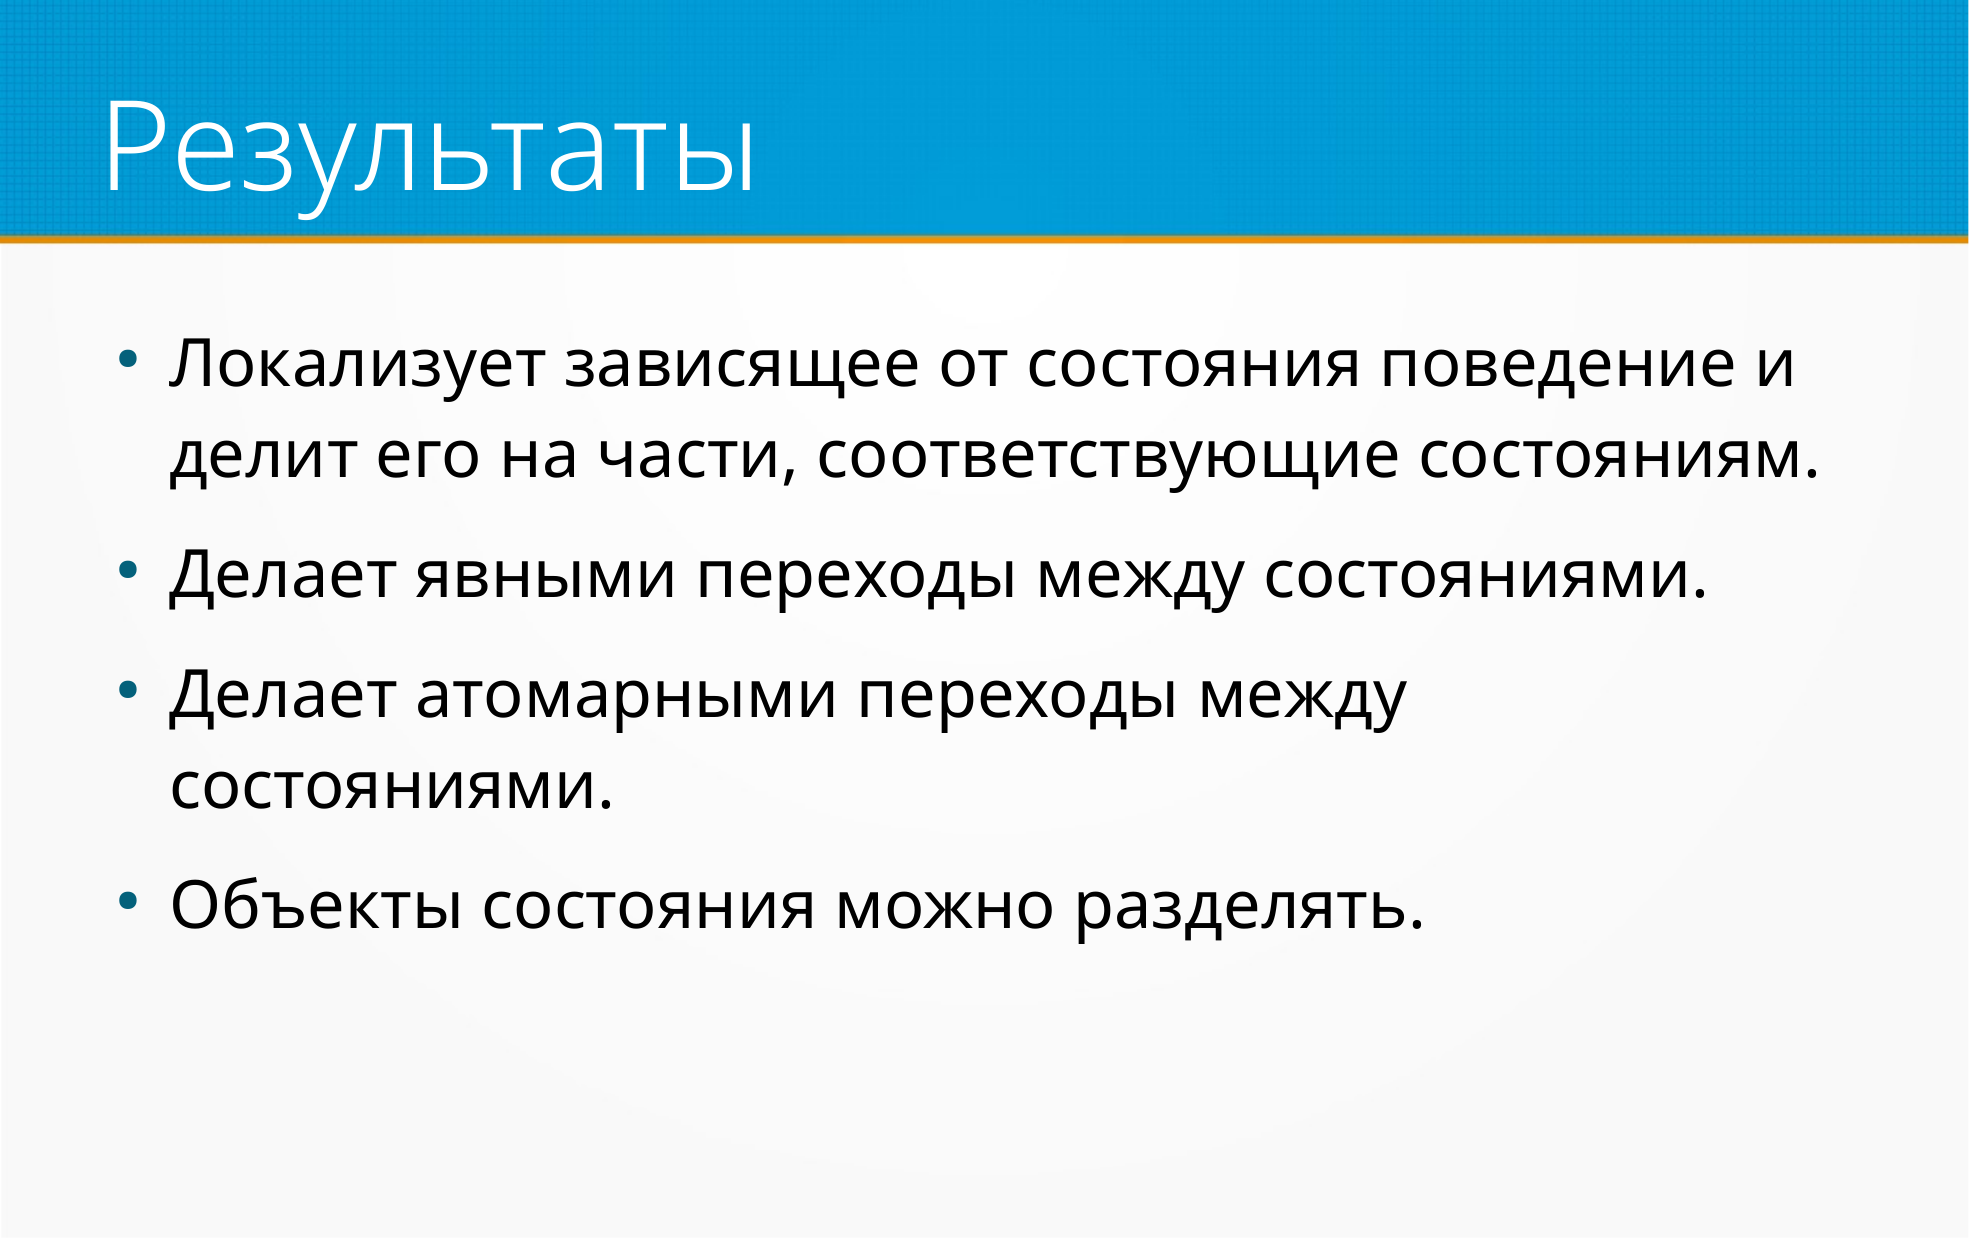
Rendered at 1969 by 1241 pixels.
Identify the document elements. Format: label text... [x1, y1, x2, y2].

list Локализует зависящее от состояния поведение и делит его на части, соответствующие состояниям. Делает явными переходы между состояниями. Делает атомарными переходы между состояниями. Объекты состояния можно разделять. [98, 315, 1861, 1081]
picture [0, 233, 1969, 1241]
title Результаты [98, 19, 1870, 227]
